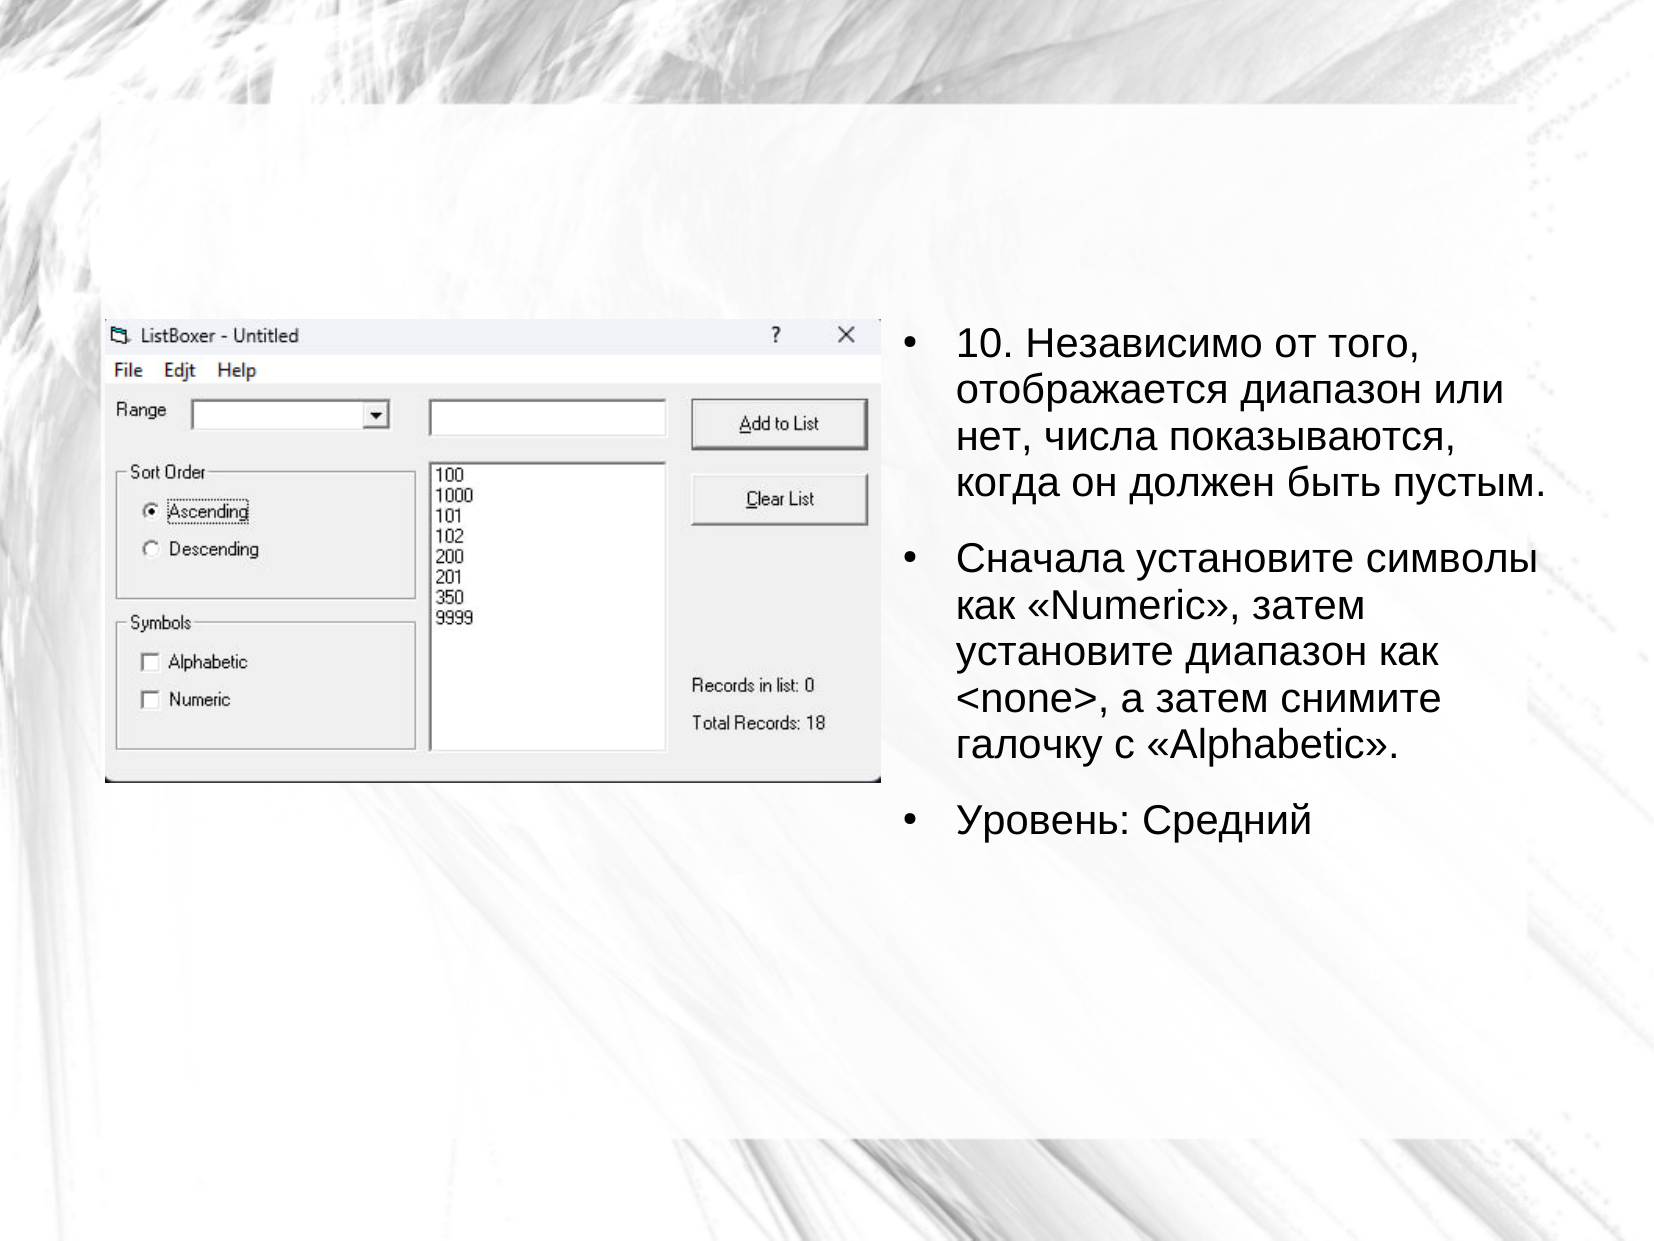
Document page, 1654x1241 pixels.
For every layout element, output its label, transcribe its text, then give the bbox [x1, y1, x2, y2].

list 10. Независимо от того, отображается диапазон или нет, числа показываются, когда он должен быть пустым. Сначала установите символы как «Numeric», затем установите диапазон как <none>, а затем снимите галочку с «Alphabetic». Уровень: Средний [885, 319, 1571, 1024]
picture [0, 0, 1654, 1241]
